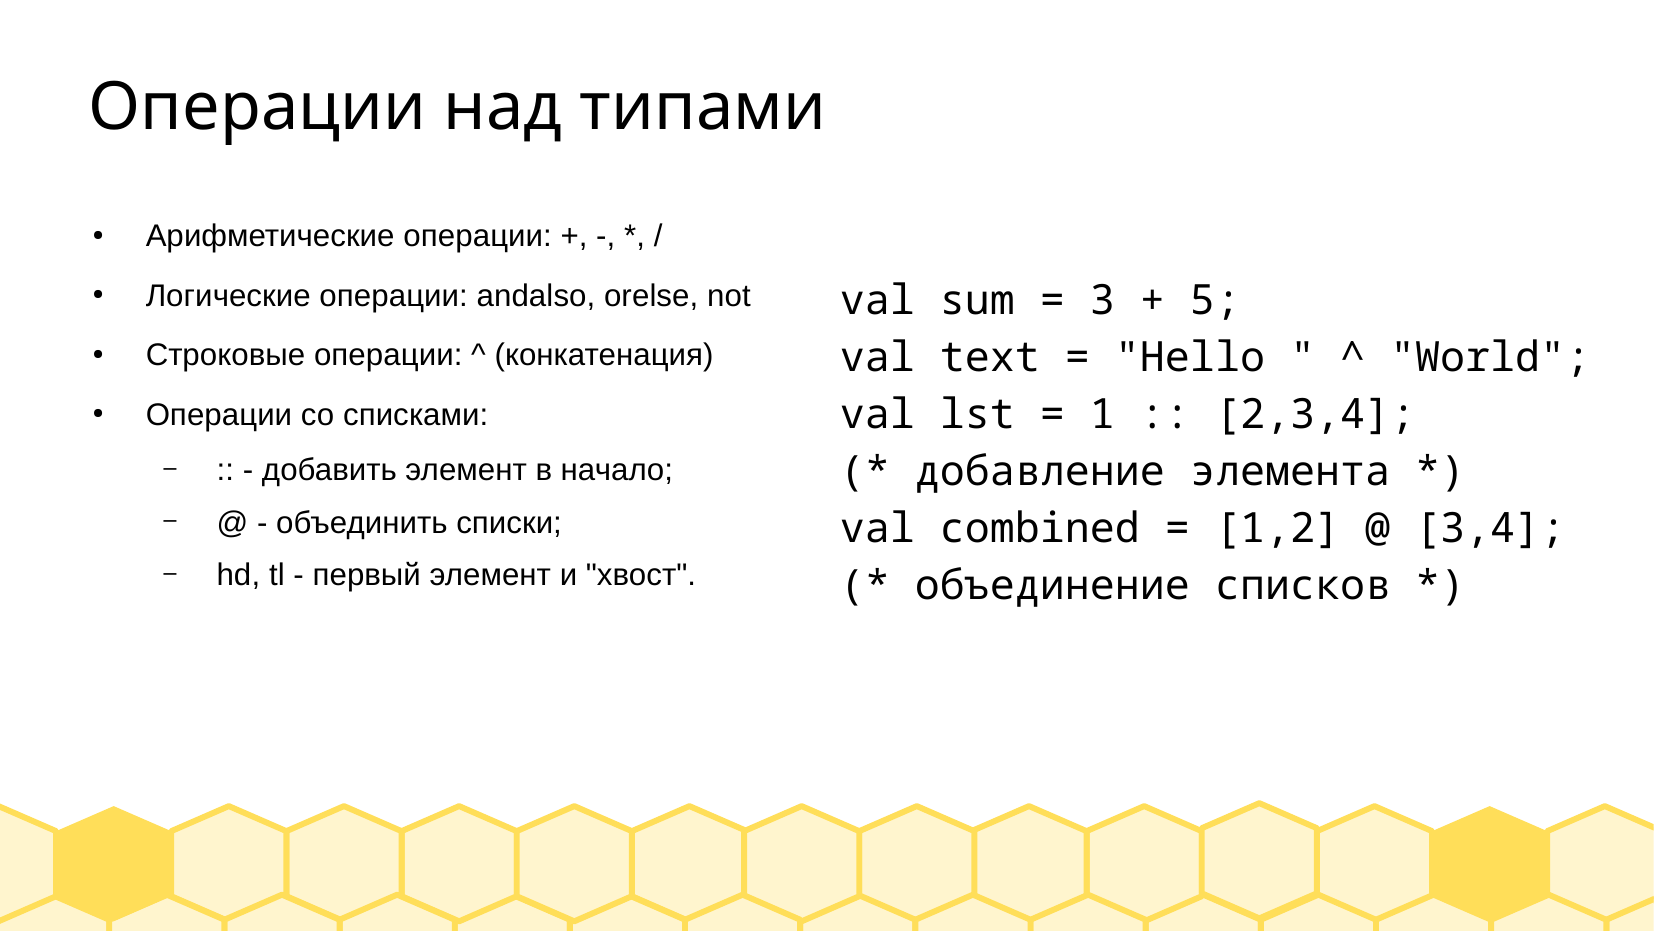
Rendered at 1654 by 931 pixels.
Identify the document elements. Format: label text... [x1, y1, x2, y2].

title Операции над типами [88, 29, 1565, 178]
list Арифметические операции: +, -, *, / Логические операции: andalso, orelse, not Строковые операции: ^ (конкатенация) Операции со списками: :: - добавить элемент в начало; @ - объединить списки; hd, tl - первый элемент и "хвост". [75, 218, 1552, 751]
text_box val sum = 3 + 5; val text = "Hello " ^ "World"; val lst = 1 :: [2,3,4]; (* добавление элемента *) val combined = [1,2] @ [3,4]; (* объединение списков *) [825, 262, 1651, 563]
